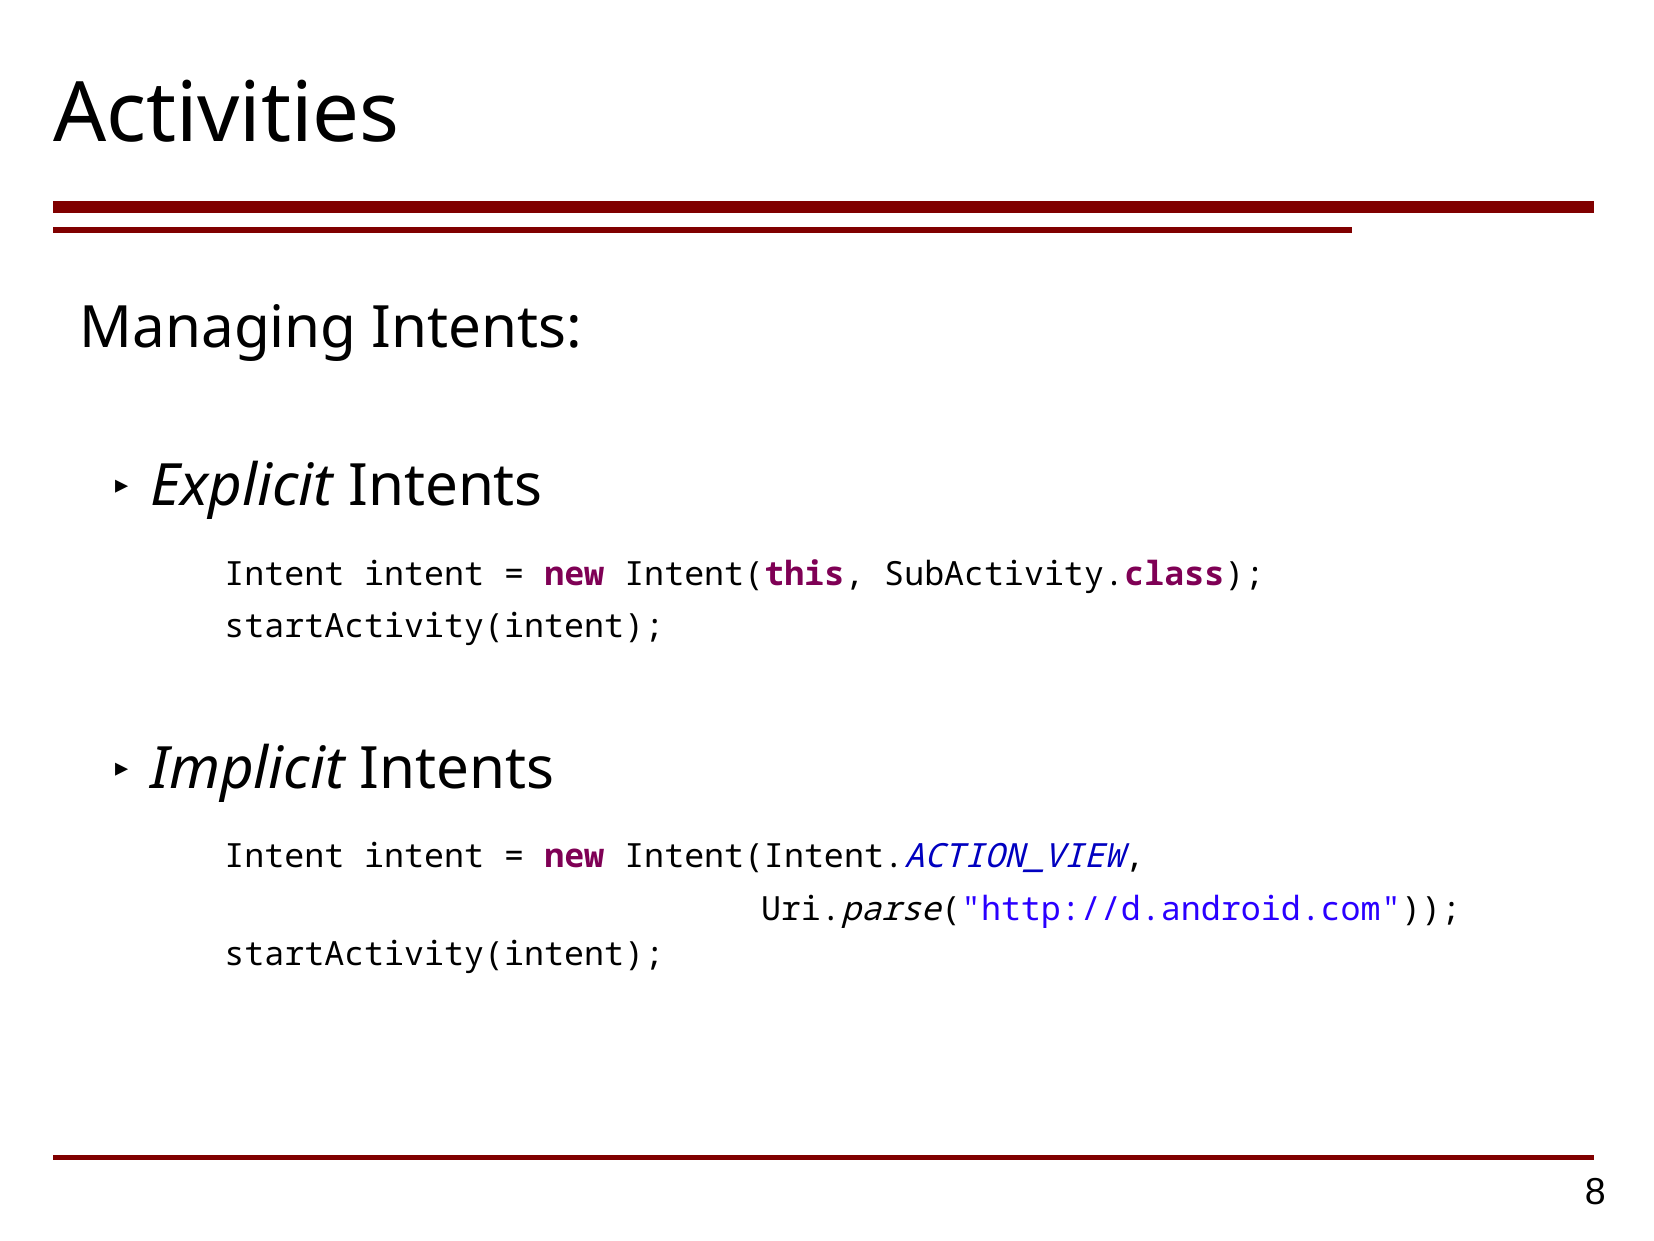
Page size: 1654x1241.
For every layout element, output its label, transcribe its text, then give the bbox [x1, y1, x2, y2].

text_box <número> [35, 1163, 1654, 1221]
subtitle Activities [53, 48, 1542, 172]
text_box Managing Intents: Explicit Intents Intent intent = new Intent(this, SubActivity.class); startActivity(intent); Implicit Intents Intent intent = new Intent(Intent.ACTION_VIEW, Uri.parse("http://d.android.com")); startActivity(intent); [64, 277, 1476, 964]
